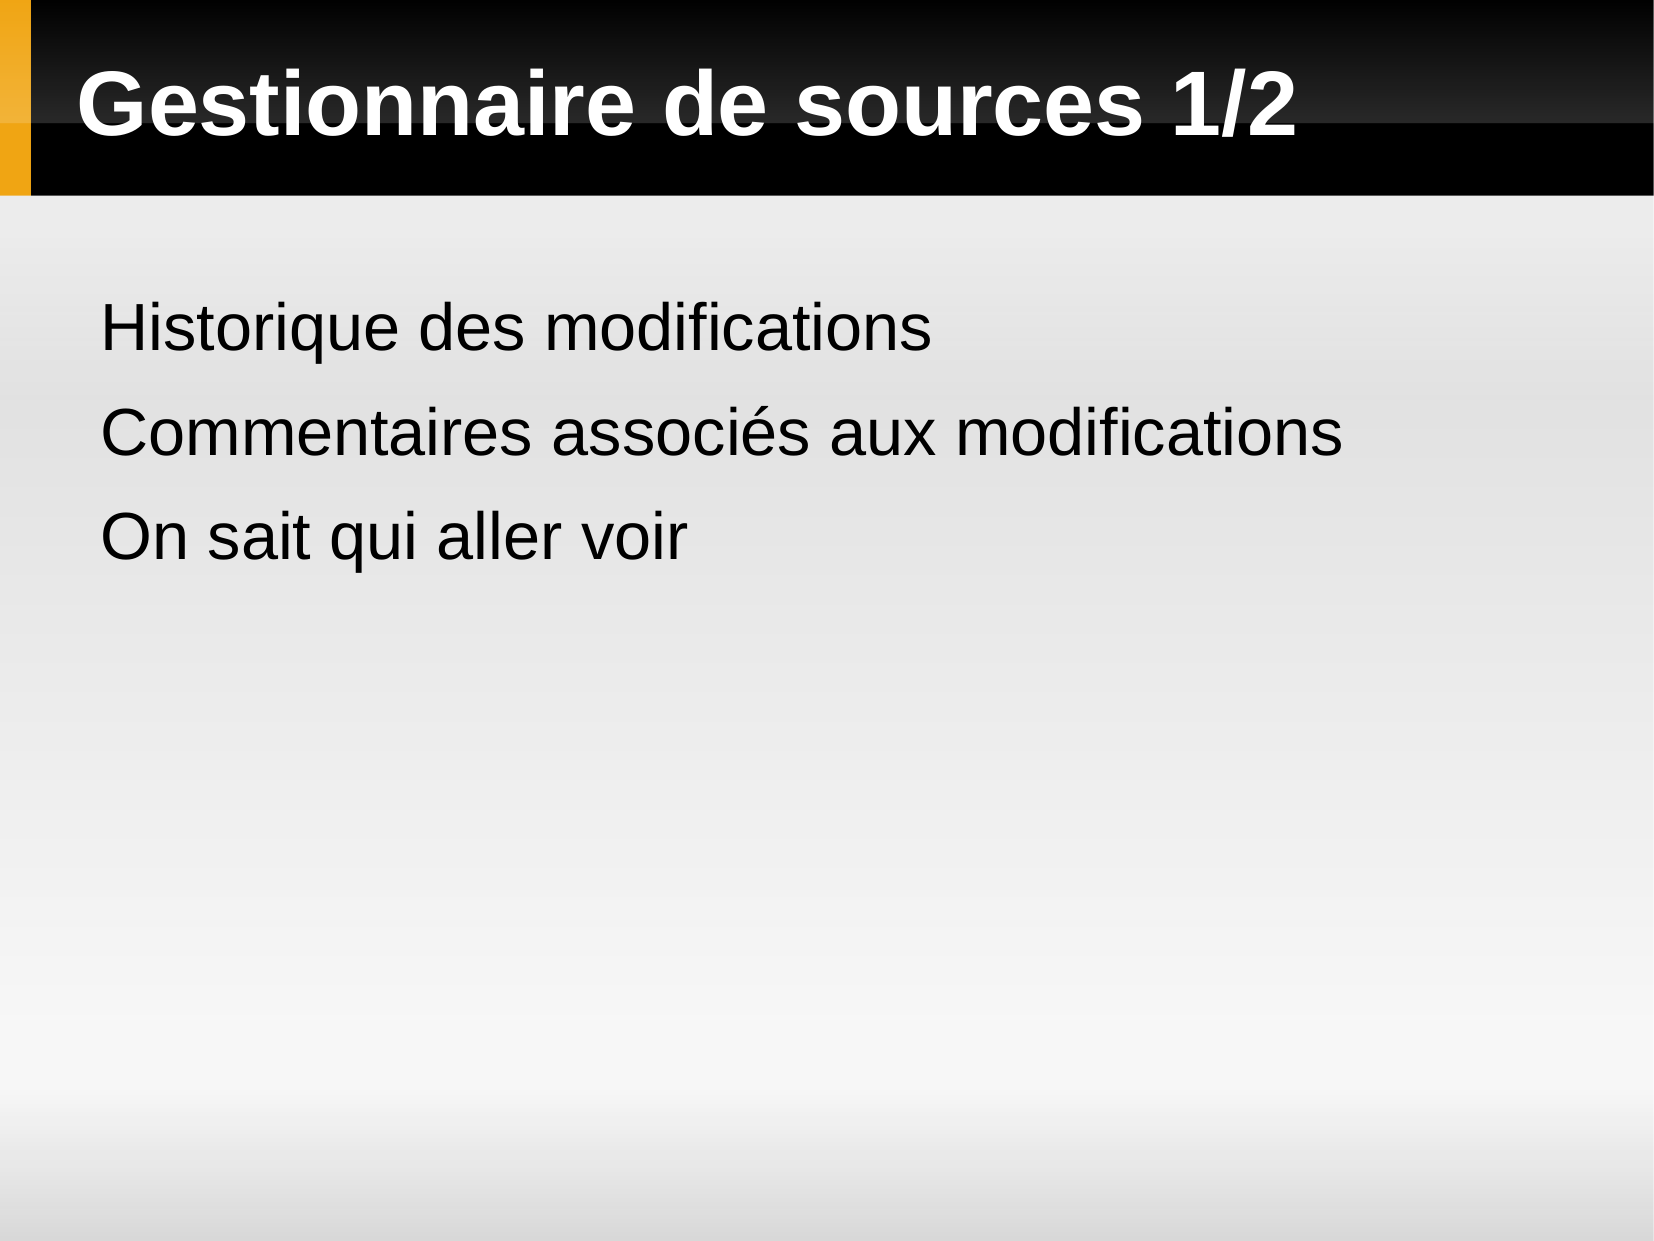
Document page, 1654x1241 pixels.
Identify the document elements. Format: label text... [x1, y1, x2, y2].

list Historique des modifications Commentaires associés aux modifications On sait qui aller voir [82, 290, 1571, 1094]
picture [0, 0, 1654, 1241]
title Gestionnaire de sources 1/2 [76, 7, 1565, 200]
